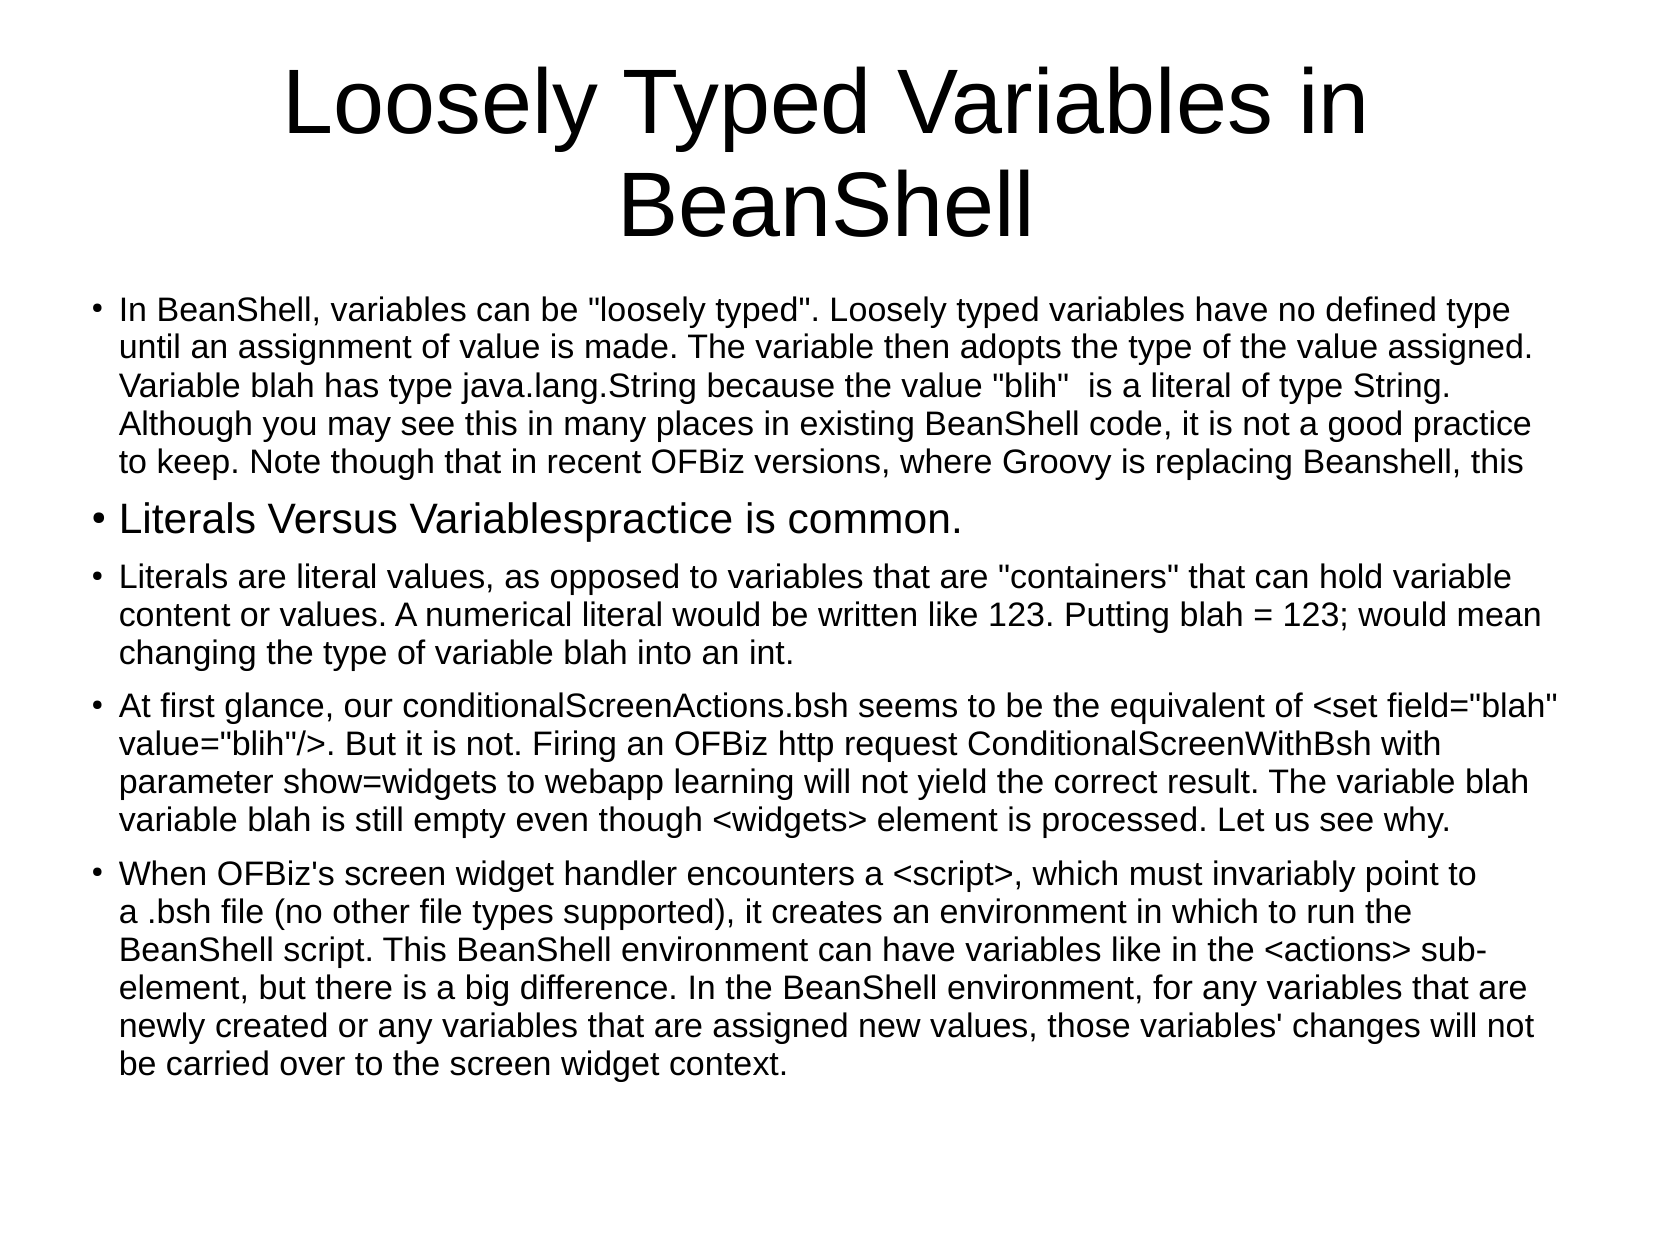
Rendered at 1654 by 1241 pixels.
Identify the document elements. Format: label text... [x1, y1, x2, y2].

title Loosely Typed Variables in BeanShell [82, 39, 1571, 267]
list In BeanShell, variables can be "loosely typed". Loosely typed variables have no defined type until an assignment of value is made. The variable then adopts the type of the value assigned. Variable blah has type java.lang.String because the value "blih" is a literal of type String. Although you may see this in many places in existing BeanShell code, it is not a good practice to keep. Note though that in recent OFBiz versions, where Groovy is replacing Beanshell, this Literals Versus Variablespractice is common. Literals are literal values, as opposed to variables that are "containers" that can hold variable content or values. A numerical literal would be written like 123. Putting blah = 123; would mean changing the type of variable blah into an int. At first glance, our conditionalScreenActions.bsh seems to be the equivalent of <set field="blah" value="blih"/>. But it is not. Firing an OFBiz http request ConditionalScreenWithBsh with parameter show=widgets to webapp learning will not yield the correct result. The variable blah variable blah is still empty even though <widgets> element is processed. Let us see why. When OFBiz's screen widget handler encounters a <script>, which must invariably point to a .bsh file (no other file types supported), it creates an environment in which to run the BeanShell script. This BeanShell environment can have variables like in the <actions> sub-element, but there is a big difference. In the BeanShell environment, for any variables that are newly created or any variables that are assigned new values, those variables' changes will not be carried over to the screen widget context. [82, 290, 1571, 1109]
